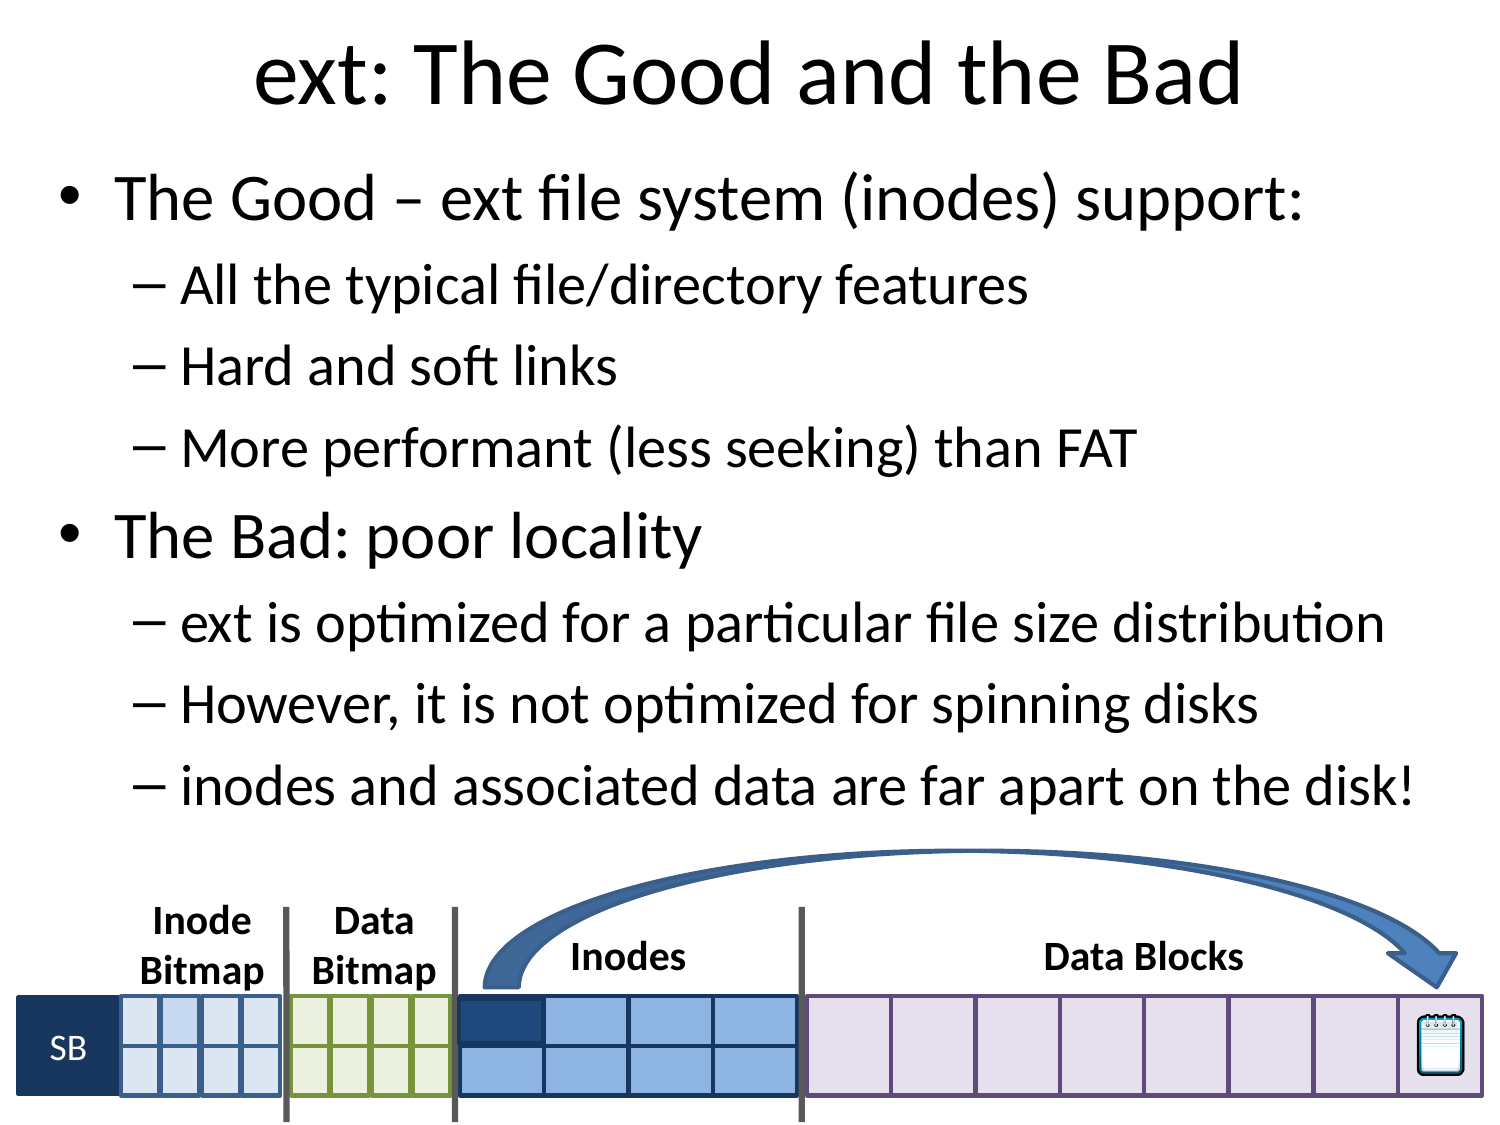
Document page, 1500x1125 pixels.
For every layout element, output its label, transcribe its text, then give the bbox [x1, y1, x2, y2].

text_box [806, 996, 1483, 1096]
text_box Inode Bitmap [124, 885, 280, 1000]
text_box [412, 1000, 451, 1096]
text_box Inodes [555, 921, 702, 987]
text_box [242, 996, 281, 1096]
picture [1409, 1013, 1471, 1076]
text_box [331, 1000, 370, 1096]
text_box [161, 1000, 200, 1096]
title ext: The Good and the Bad [75, 0, 1425, 137]
text_box [120, 996, 159, 1096]
text_box SB [18, 997, 119, 1095]
text_box [201, 1000, 240, 1096]
text_box Data Bitmap [296, 885, 452, 1000]
text_box Data Blocks [1028, 921, 1260, 987]
list The Good – ext file system (inodes) support: All the typical file/directory features Hard and soft links More performant (less seeking) than FAT The Bad: poor locality ext is optimized for a particular file size distribution However, it is not optimized for spinning disks inodes and associated data are far apart on the disk! [43, 146, 1467, 1044]
text_box [459, 996, 798, 1096]
text_box [371, 1000, 410, 1096]
text_box [290, 996, 329, 1096]
text_box [484, 850, 1457, 988]
slide_number <number> [1074, 1096, 1425, 1103]
